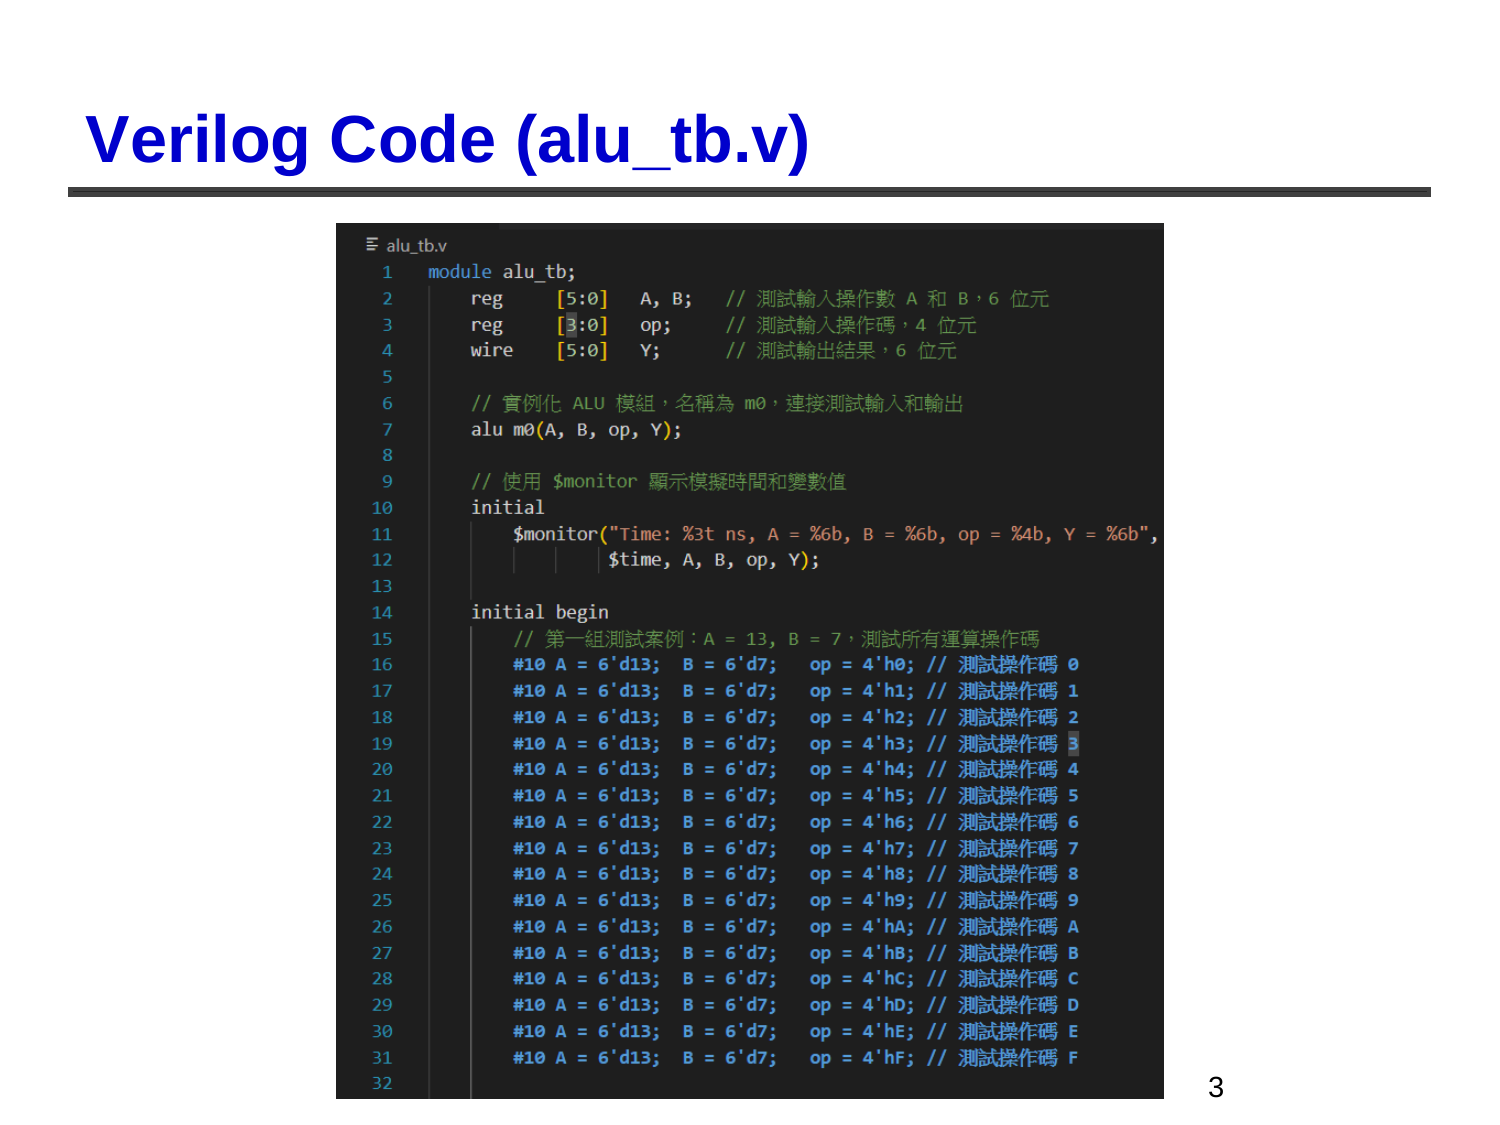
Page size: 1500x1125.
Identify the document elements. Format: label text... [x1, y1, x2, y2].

picture [336, 223, 1164, 1099]
text_box [1192, 1051, 1489, 1111]
title Verilog Code (alu_tb.v) [70, 17, 1430, 184]
